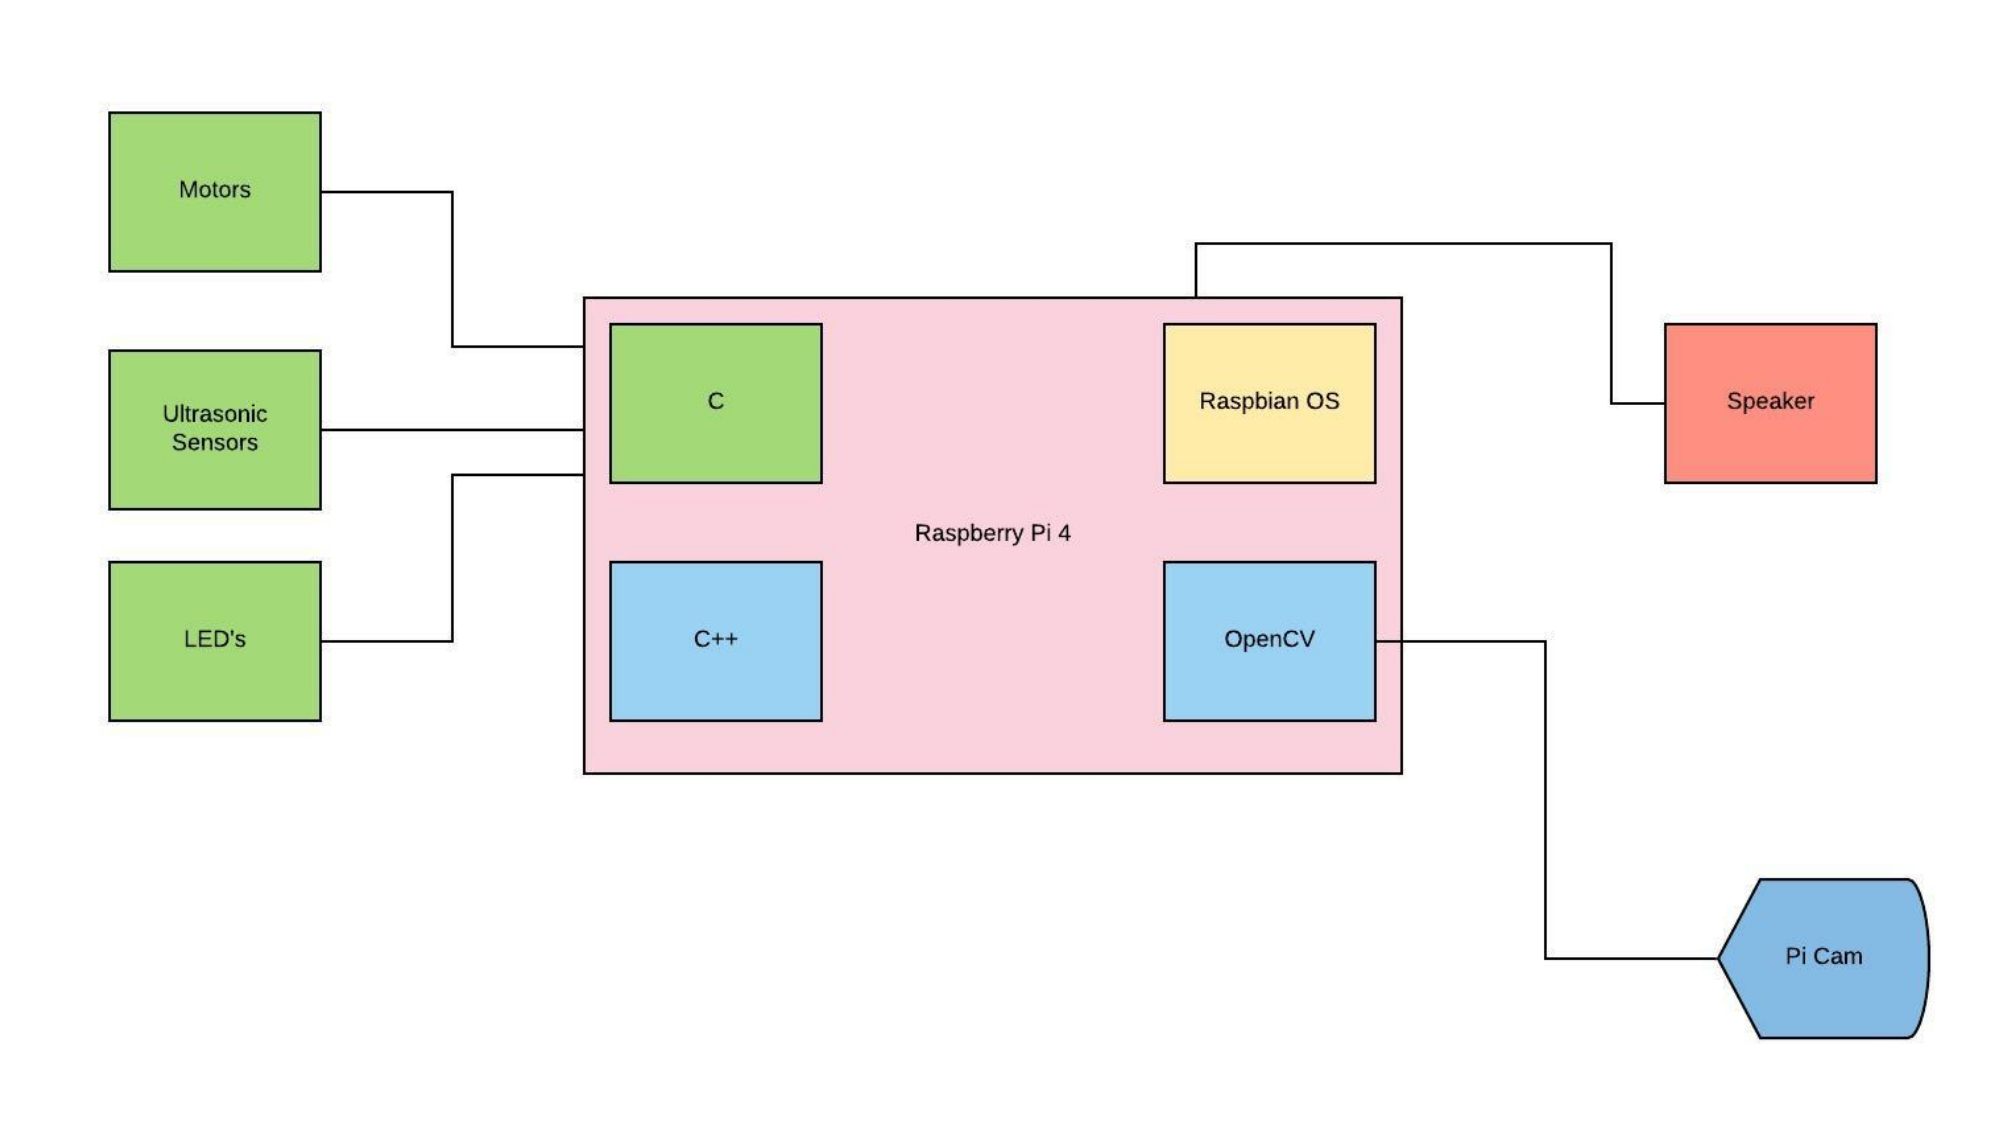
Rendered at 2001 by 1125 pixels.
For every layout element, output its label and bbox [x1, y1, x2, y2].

picture [57, 60, 1982, 1044]
